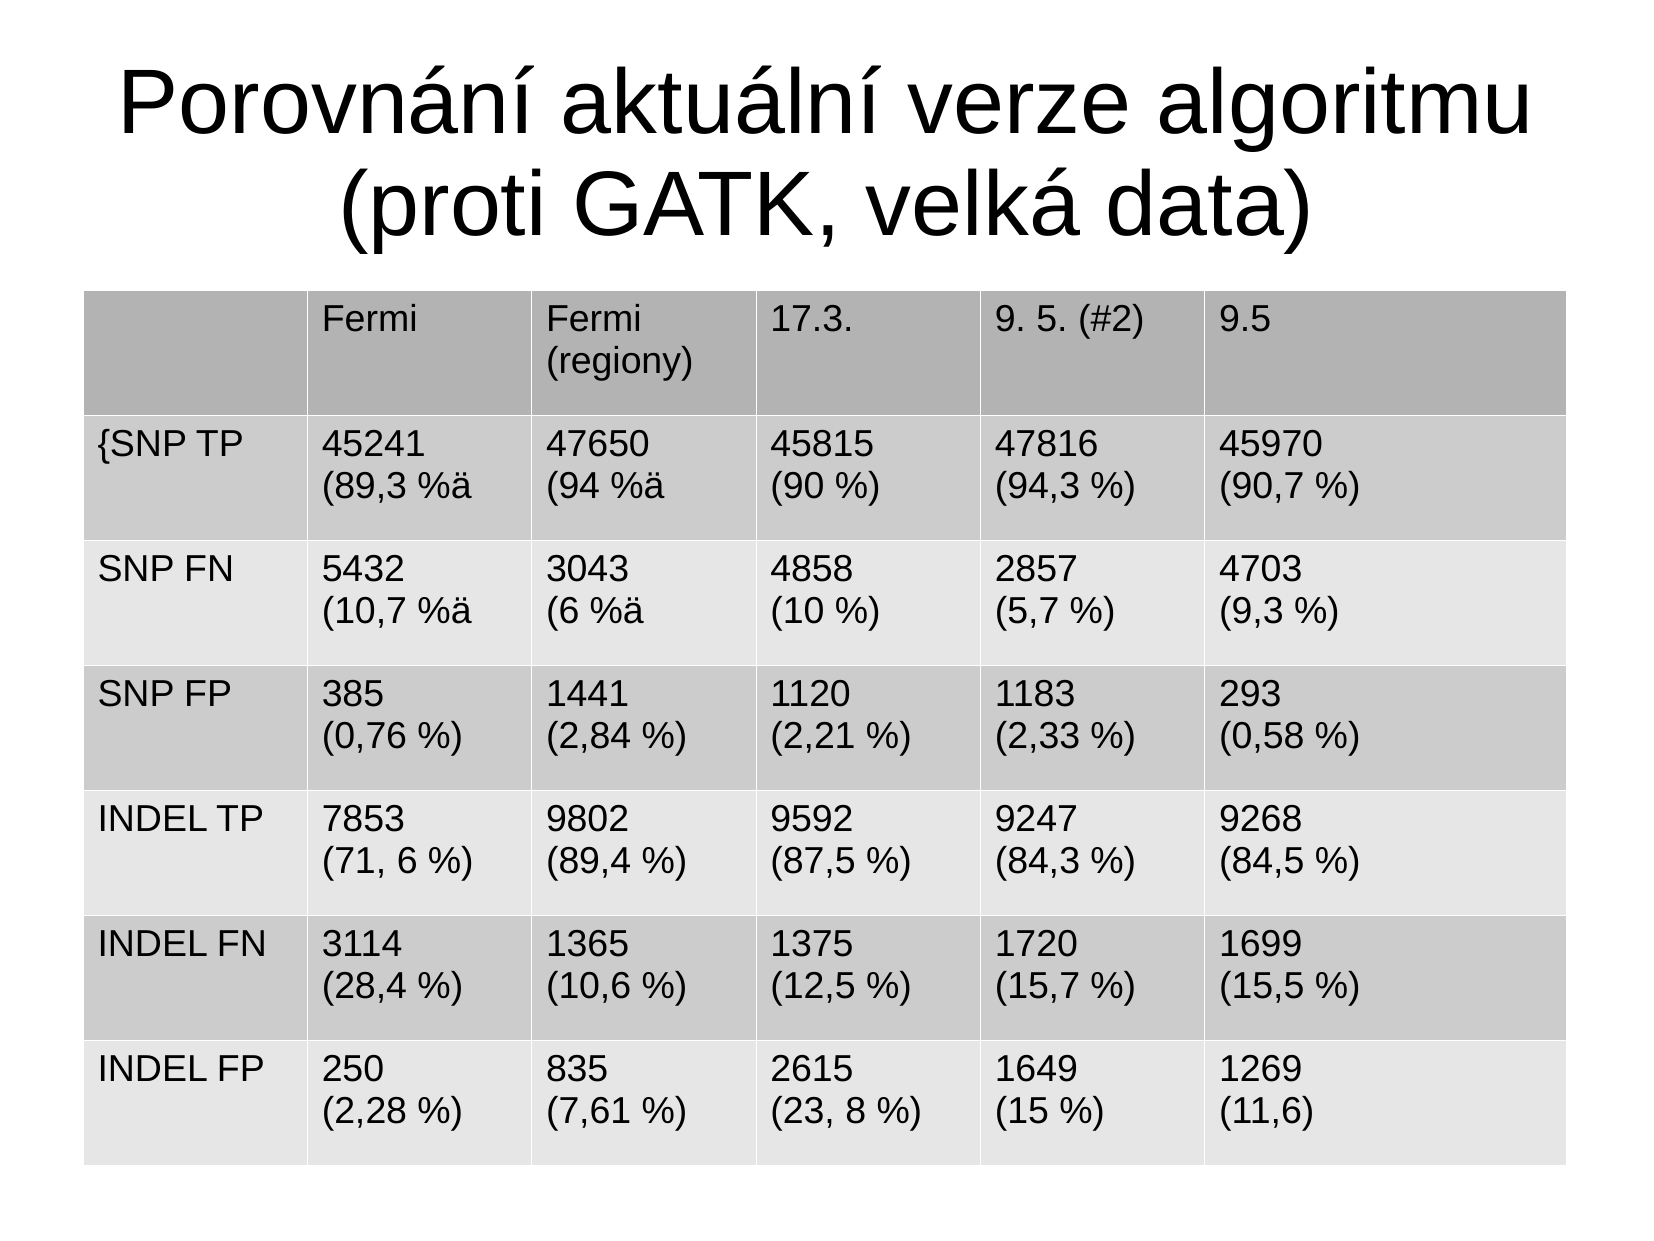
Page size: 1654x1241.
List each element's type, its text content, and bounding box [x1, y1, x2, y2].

table_cell 4858 (10 %) [757, 541, 980, 665]
table_cell 4703 (9,3 %) [1205, 541, 1566, 665]
table_cell 293 (0,58 %) [1205, 666, 1566, 790]
table_cell 47816 (94,3 %) [981, 416, 1204, 540]
table_header 9. 5. (#2) [981, 291, 1204, 415]
table_cell 1183 (2,33 %) [981, 666, 1204, 790]
table_cell 9268 (84,5 %) [1205, 791, 1566, 915]
table_header Fermi [308, 291, 531, 415]
table_cell 1365 (10,6 %) [532, 916, 756, 1040]
table_cell 45241 (89,3 %ä [308, 416, 531, 540]
table_cell INDEL FP [84, 1041, 307, 1165]
table_cell 3114 (28,4 %) [308, 916, 531, 1040]
table_cell 45815 (90 %) [757, 416, 980, 540]
table_cell 1720 (15,7 %) [981, 916, 1204, 1040]
table_cell INDEL TP [84, 791, 307, 915]
table_cell 250 (2,28 %) [308, 1041, 531, 1165]
table_header 9.5 [1205, 291, 1566, 415]
table_cell 7853 (71, 6 %) [308, 791, 531, 915]
table_cell SNP FP [84, 666, 307, 790]
table_cell 2857 (5,7 %) [981, 541, 1204, 665]
table_cell 1649 (15 %) [981, 1041, 1204, 1165]
table_cell INDEL FN [84, 916, 307, 1040]
table_cell 9802 (89,4 %) [532, 791, 756, 915]
table_cell 1699 (15,5 %) [1205, 916, 1566, 1040]
title Porovnání aktuální verze algoritmu (proti GATK, velká data) [82, 49, 1571, 257]
table_header [84, 291, 307, 415]
table_cell 3043 (6 %ä [532, 541, 756, 665]
table_cell 1375 (12,5 %) [757, 916, 980, 1040]
table_header 17.3. [757, 291, 980, 415]
table_header Fermi (regiony) [532, 291, 756, 415]
table_cell 9247 (84,3 %) [981, 791, 1204, 915]
table_cell 9592 (87,5 %) [757, 791, 980, 915]
table_cell 45970 (90,7 %) [1205, 416, 1566, 540]
table_cell 47650 (94 %ä [532, 416, 756, 540]
table_cell {SNP TP [84, 416, 307, 540]
table_cell 385 (0,76 %) [308, 666, 531, 790]
table_cell 1441 (2,84 %) [532, 666, 756, 790]
table_cell 2615 (23, 8 %) [757, 1041, 980, 1165]
table_cell 1269 (11,6) [1205, 1041, 1566, 1165]
table_cell 5432 (10,7 %ä [308, 541, 531, 665]
table_cell 1120 (2,21 %) [757, 666, 980, 790]
table_cell 835 (7,61 %) [532, 1041, 756, 1165]
table_cell SNP FN [84, 541, 307, 665]
